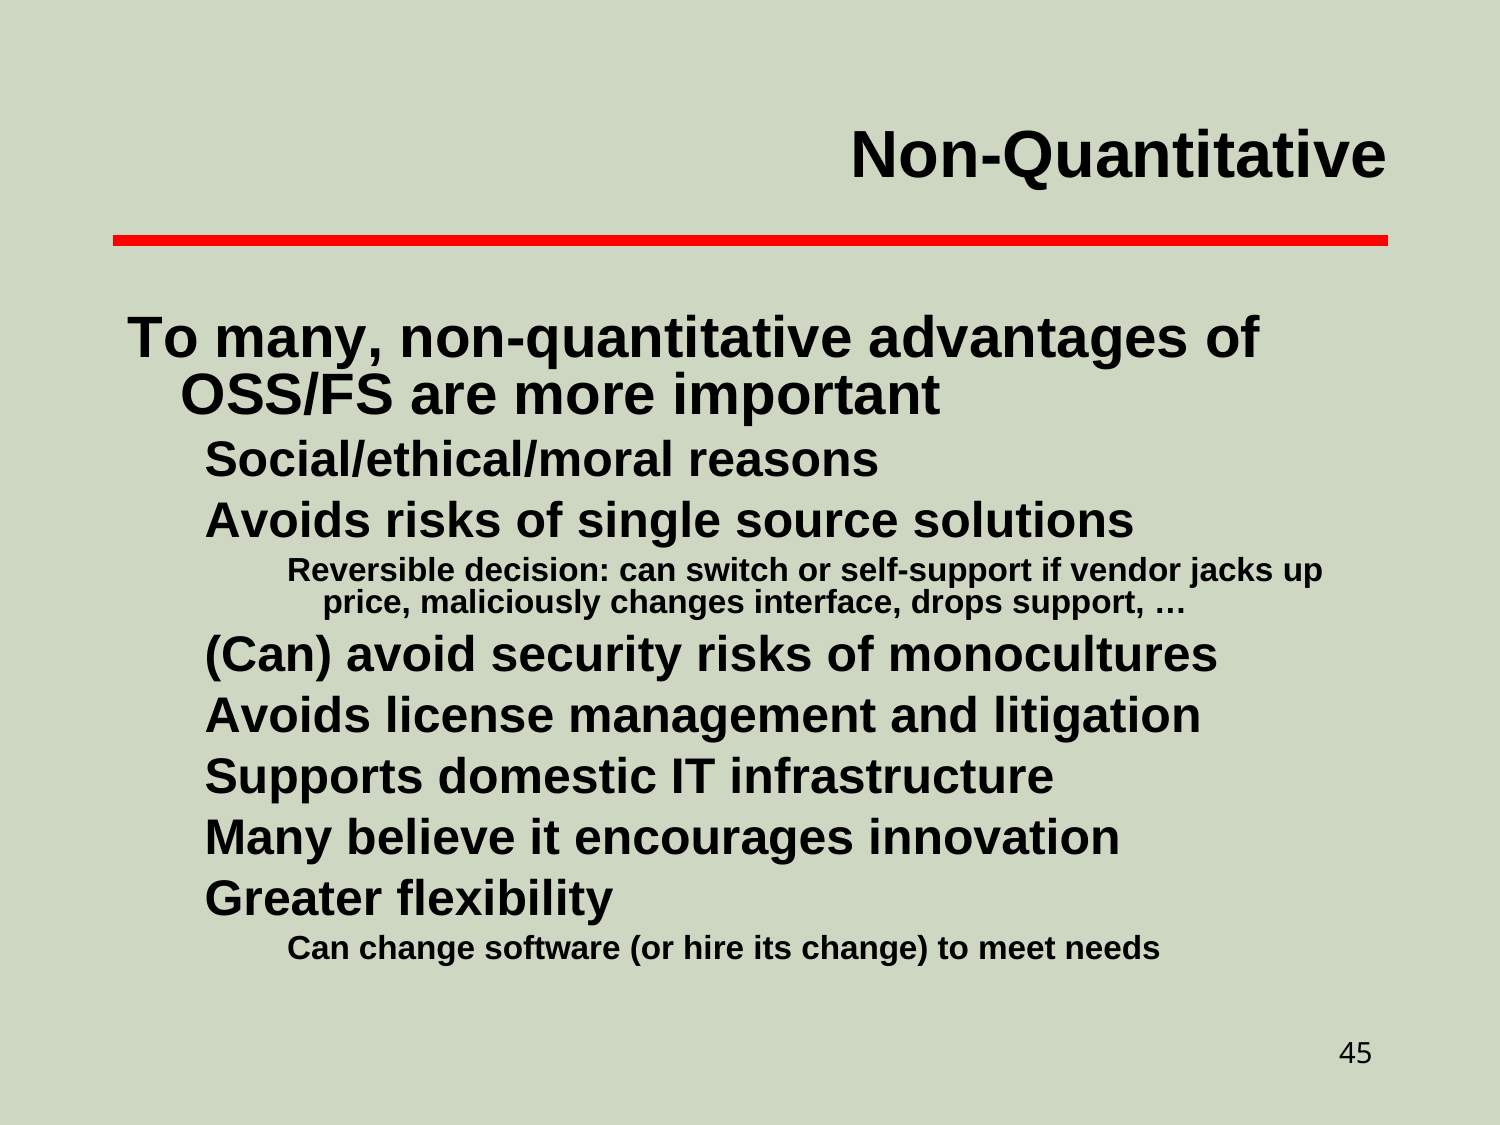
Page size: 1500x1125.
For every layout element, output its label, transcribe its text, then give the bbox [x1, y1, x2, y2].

title Non-Quantitative [337, 85, 1388, 224]
list To many, non-quantitative advantages of OSS/FS are more important Social/ethical/moral reasons Avoids risks of single source solutions Reversible decision: can switch or self-support if vendor jacks up price, maliciously changes interface, drops support, … (Can) avoid security risks of monocultures Avoids license management and litigation Supports domestic IT infrastructure Many believe it encourages innovation Greater flexibility Can change software (or hire its change) to meet needs [110, 312, 1391, 1037]
